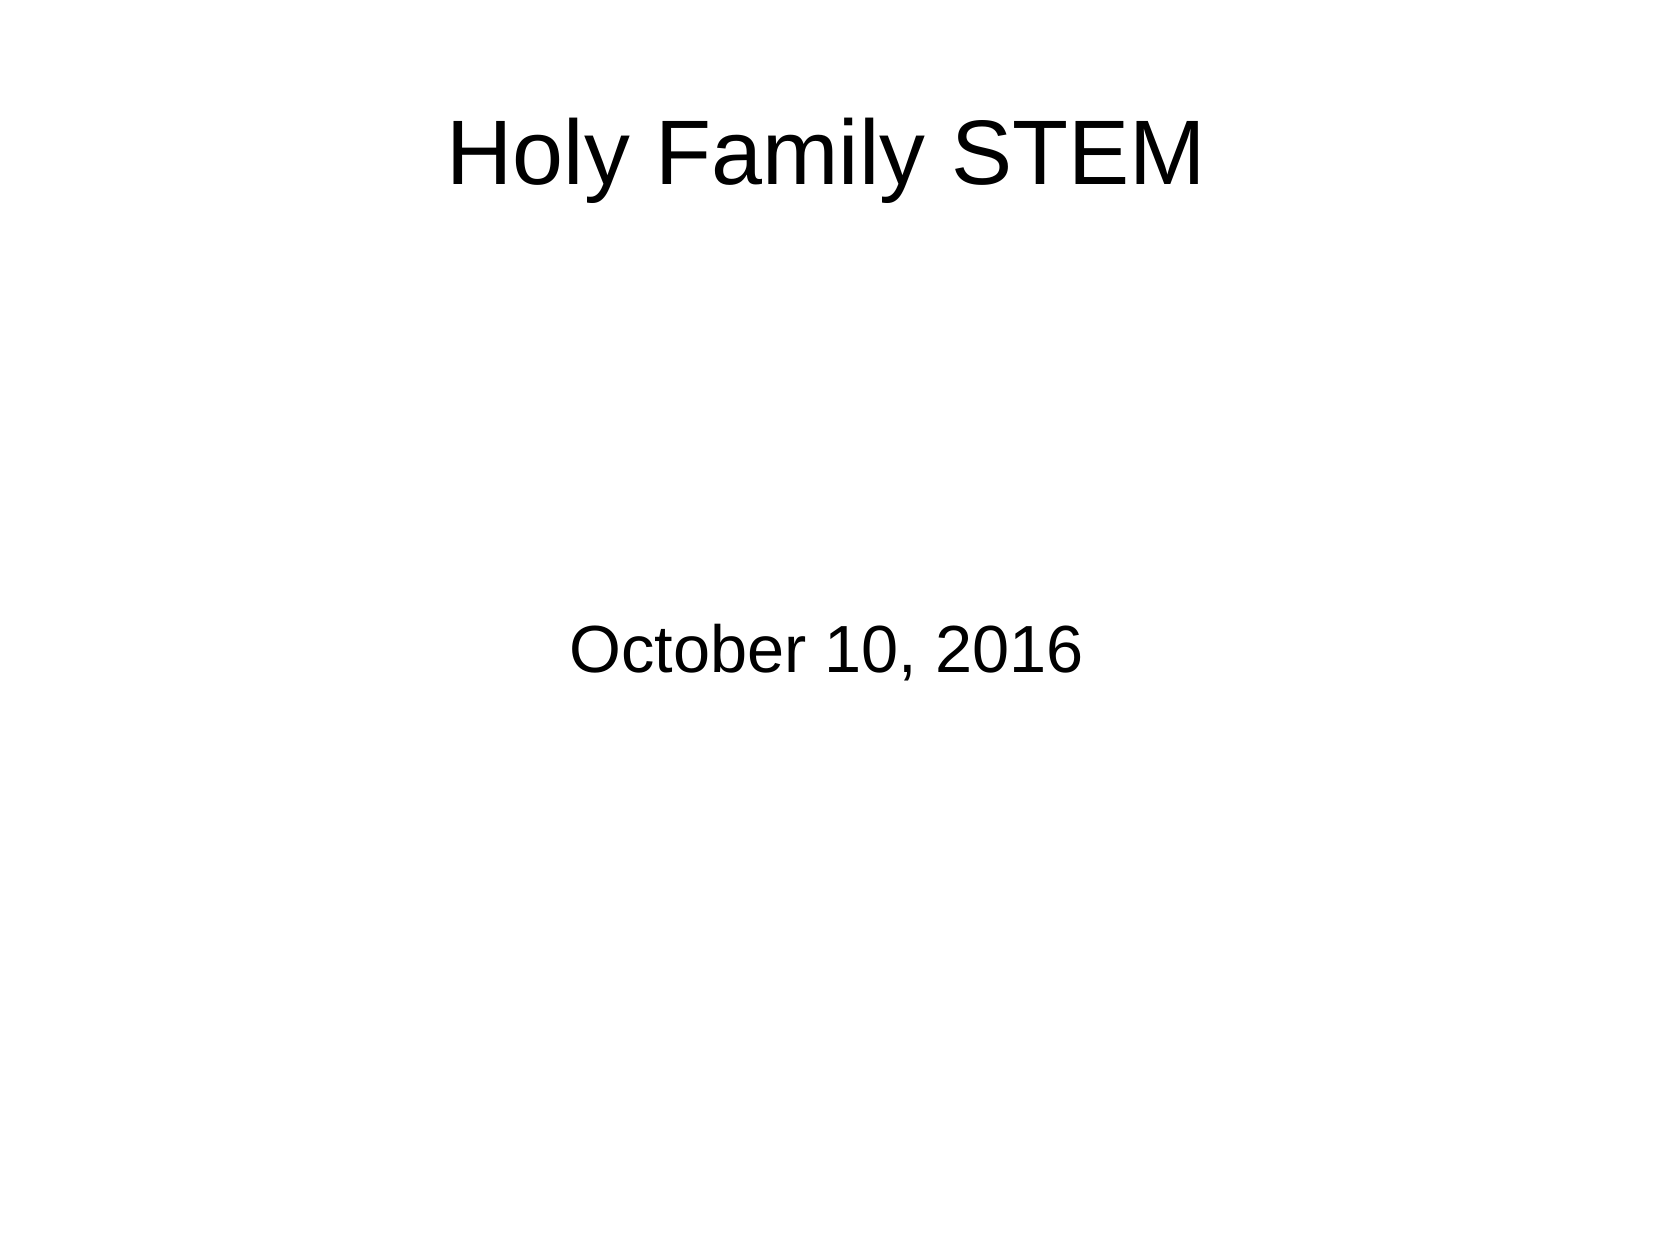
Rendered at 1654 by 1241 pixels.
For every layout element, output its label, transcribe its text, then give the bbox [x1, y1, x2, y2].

title Holy Family STEM [82, 49, 1571, 257]
subtitle October 10, 2016 [82, 290, 1571, 1010]
